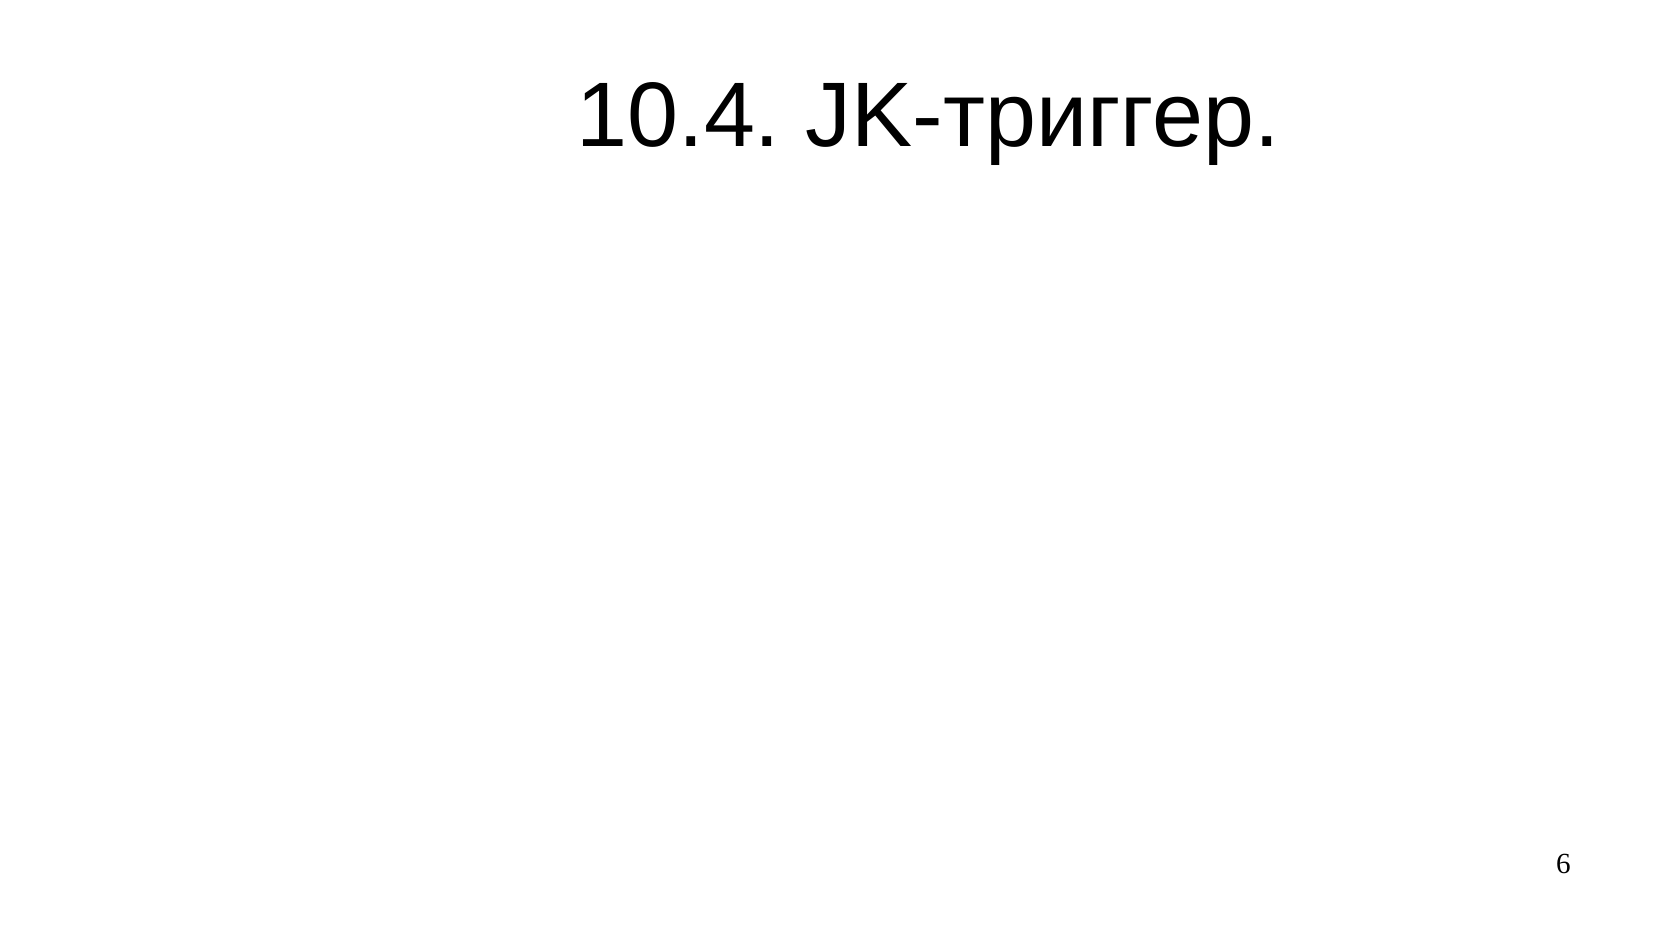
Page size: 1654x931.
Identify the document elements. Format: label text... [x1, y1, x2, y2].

title 10.4. JK-триггер. [82, 37, 1571, 193]
